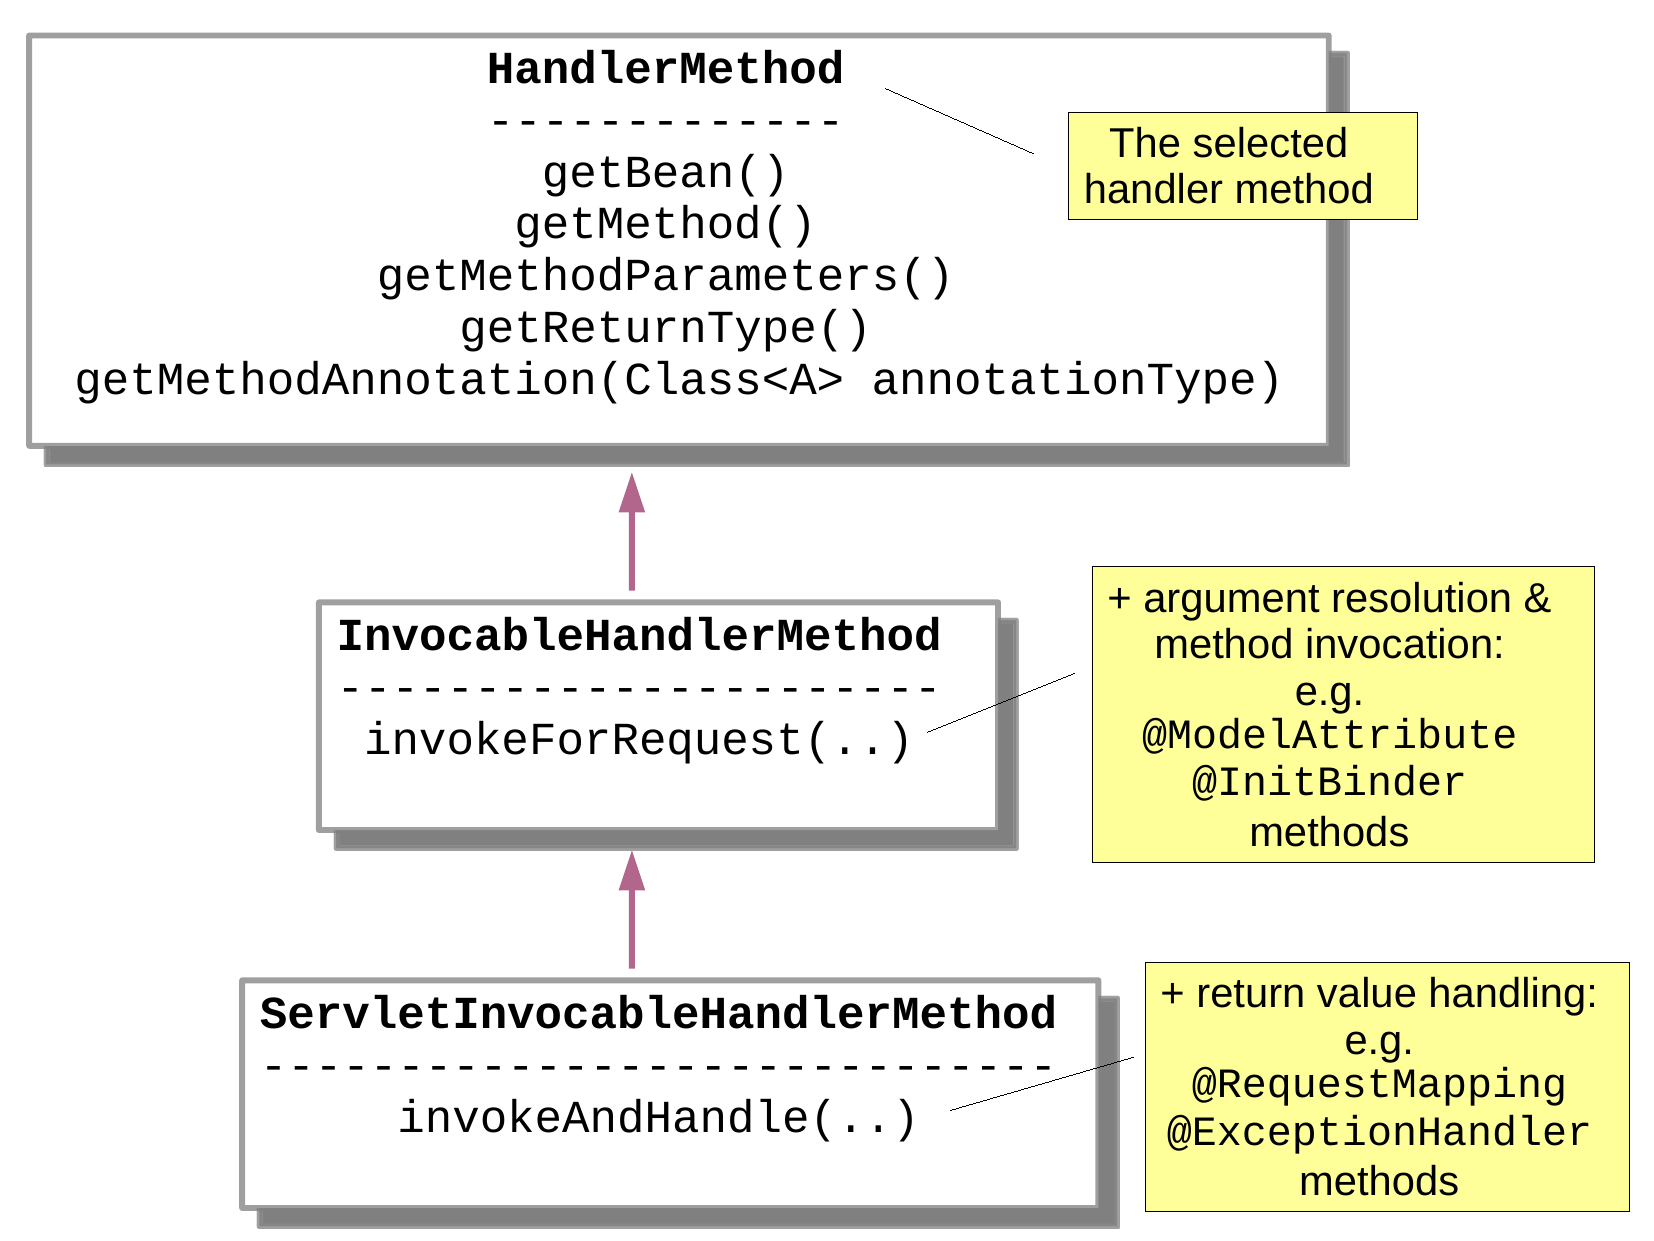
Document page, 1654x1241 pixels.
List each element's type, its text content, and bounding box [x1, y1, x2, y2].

text_box InvocableHandlerMethod ---------------------- invokeForRequest(..) [318, 602, 999, 831]
text_box HandlerMethod ------------- getBean() getMethod() getMethodParameters() getReturnType() getMethodAnnotation(Class<A> annotationType) [29, 35, 1329, 446]
text_box + return value handling: e.g. @RequestMapping @ExceptionHandler methods [1145, 962, 1630, 1212]
text_box The selected handler method [1068, 112, 1418, 220]
text_box + argument resolution & method invocation: e.g. @ModelAttribute @InitBinder methods [1092, 566, 1595, 863]
text_box ServletInvocableHandlerMethod ----------------------------- invokeAndHandle(..) [242, 980, 1099, 1208]
